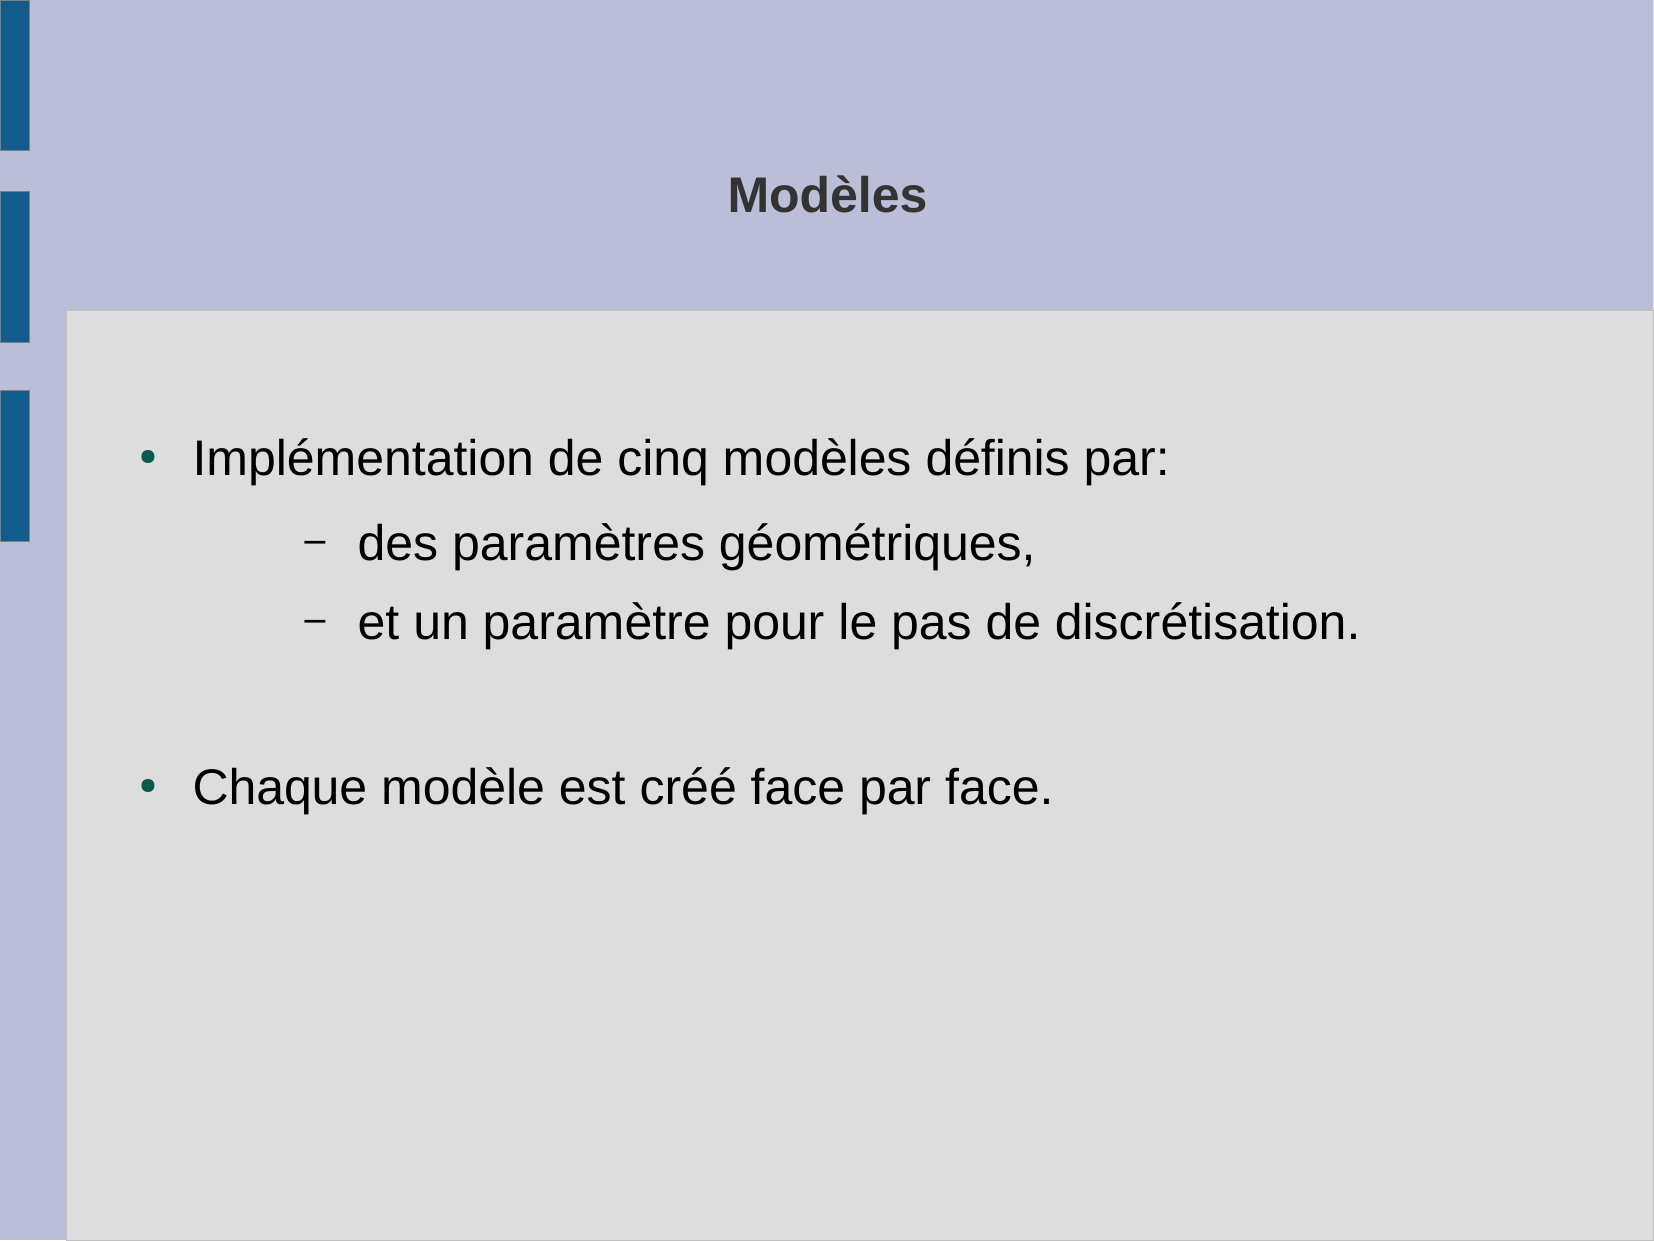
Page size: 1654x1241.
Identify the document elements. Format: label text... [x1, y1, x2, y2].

list Implémentation de cinq modèles définis par: des paramètres géométriques, et un paramètre pour le pas de discrétisation. Chaque modèle est créé face par face. [121, 344, 1534, 1065]
title Modèles [121, 91, 1534, 299]
